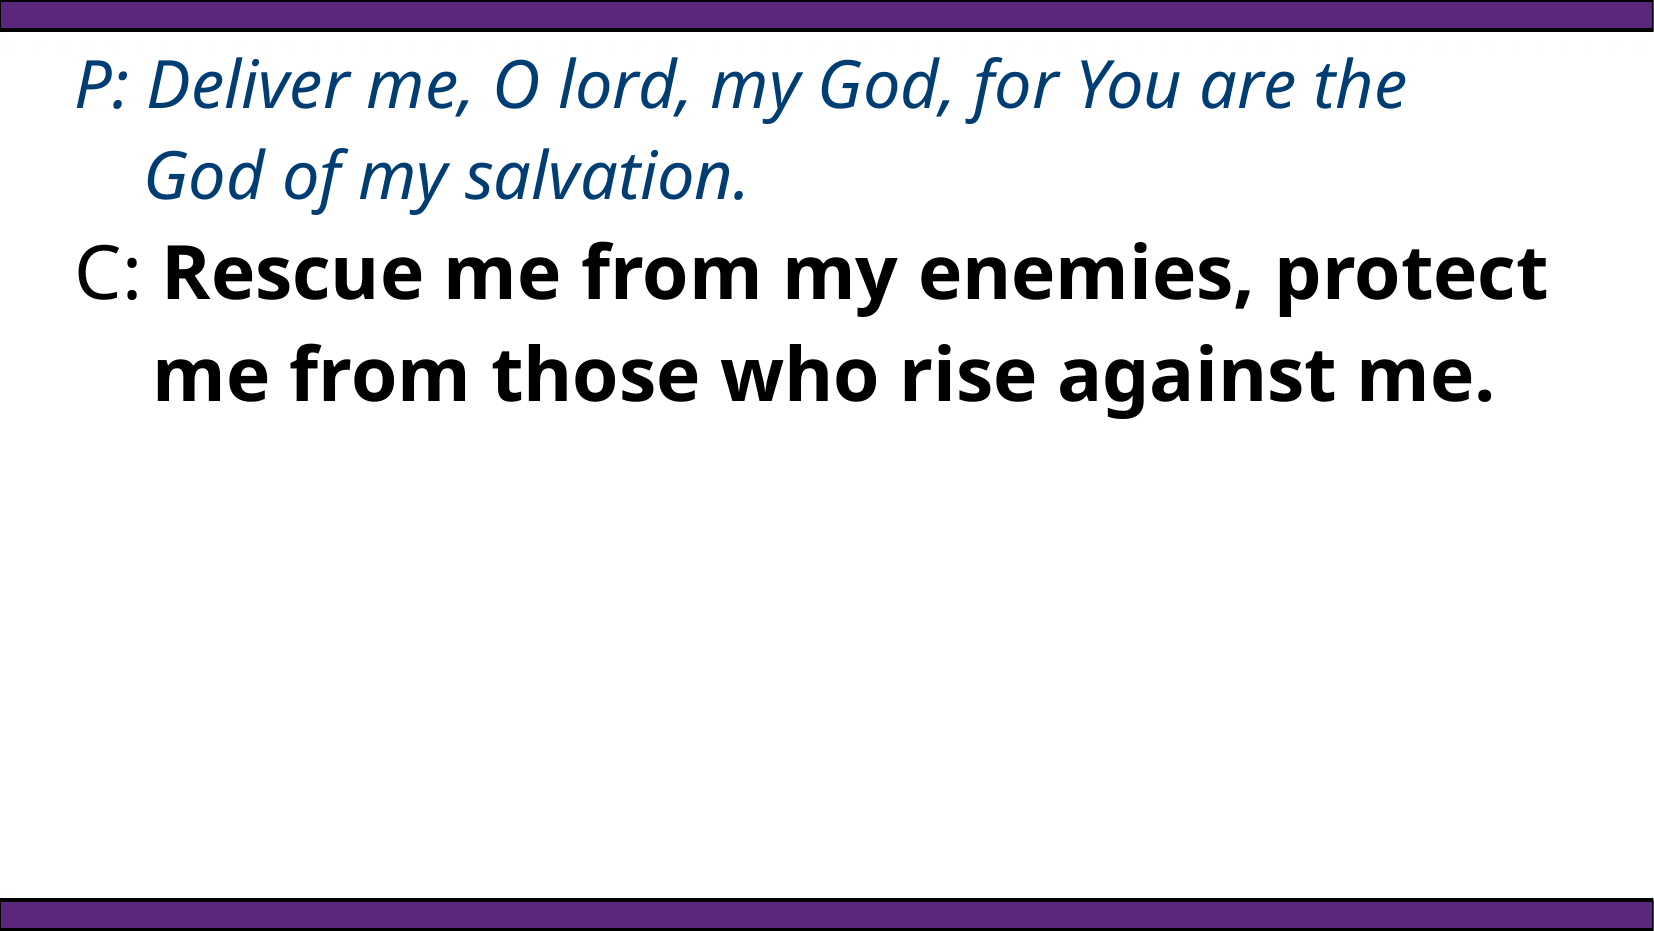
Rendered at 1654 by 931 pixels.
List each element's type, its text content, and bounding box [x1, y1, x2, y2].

text_box P: Deliver me, O lord, my God, for You are the God of my salvation. C: Rescue me from my enemies, protect me from those who rise against me. [60, 30, 1591, 422]
text_box [0, 0, 1654, 31]
text_box [0, 900, 1654, 931]
picture [0, 31, 1654, 900]
